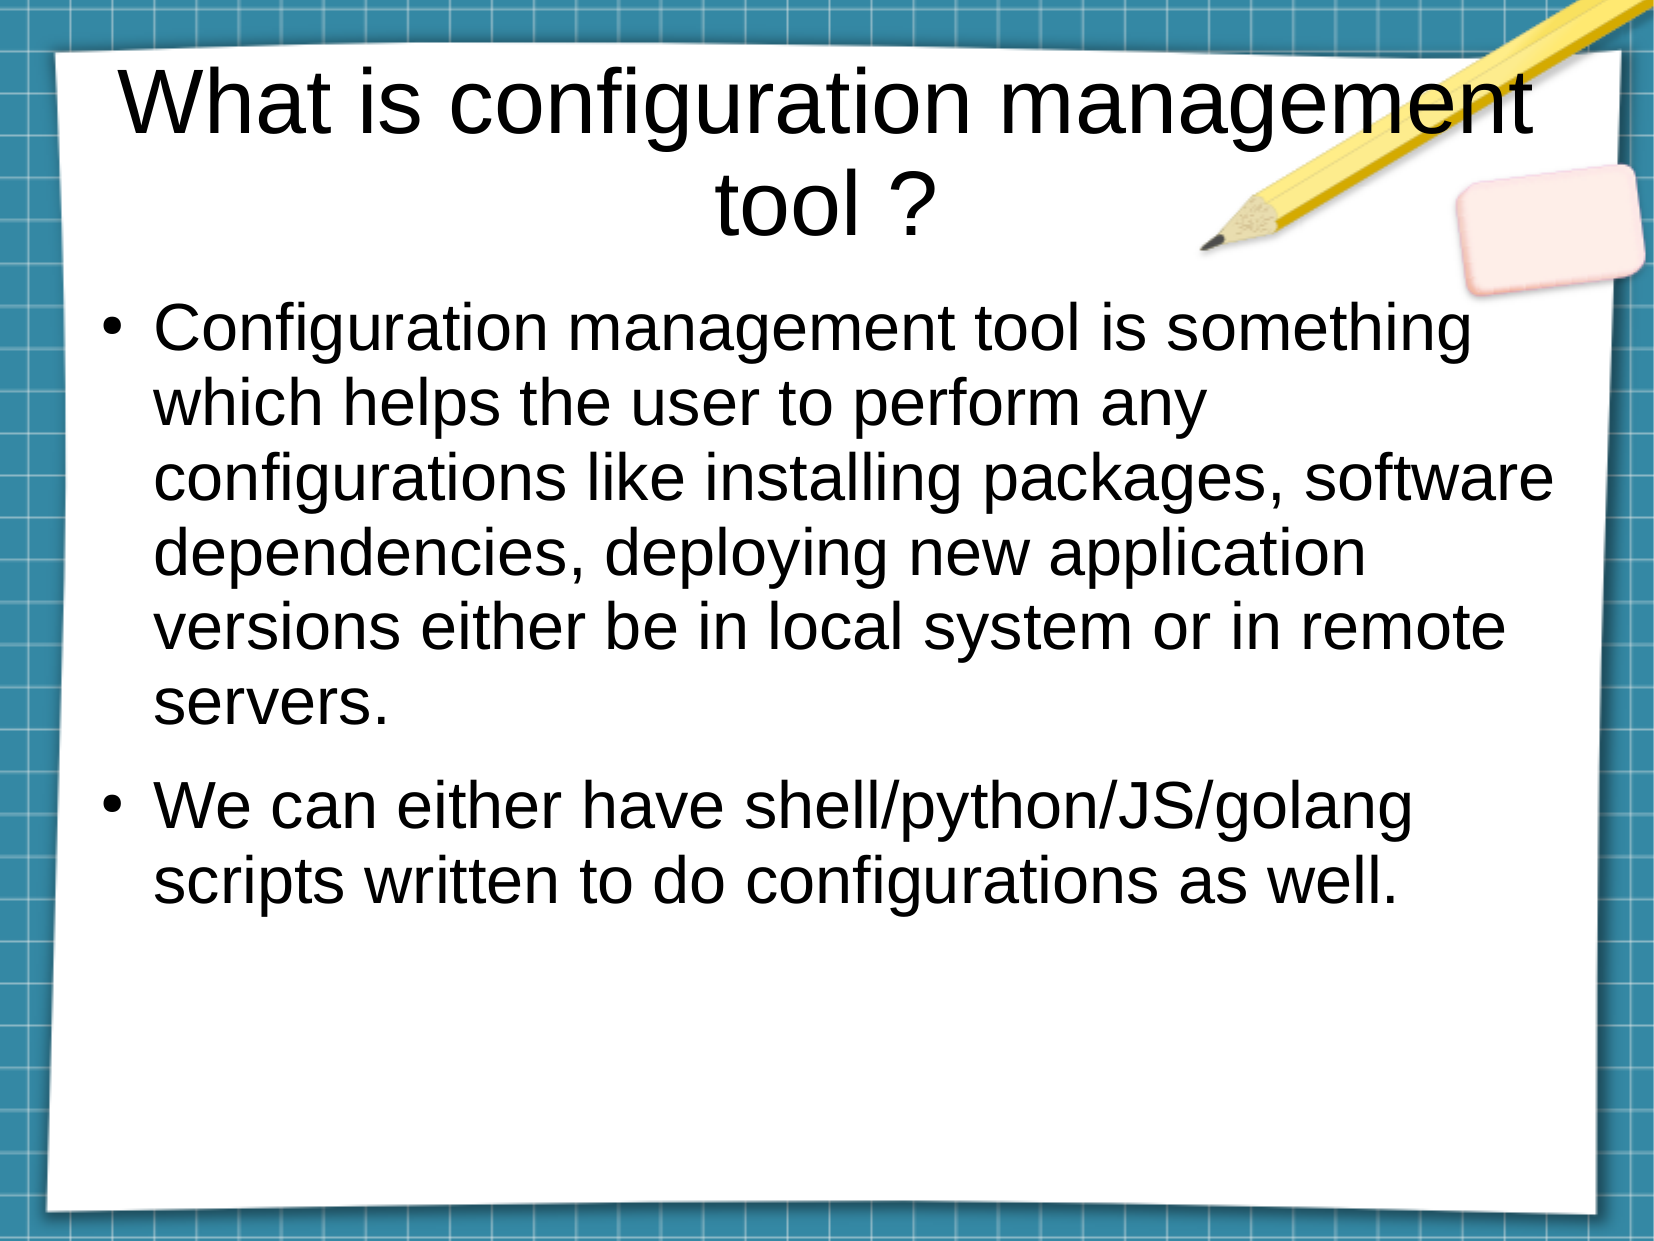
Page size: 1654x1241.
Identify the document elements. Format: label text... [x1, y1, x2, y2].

list Configuration management tool is something which helps the user to perform any configurations like installing packages, software dependencies, deploying new application versions either be in local system or in remote servers. We can either have shell/python/JS/golang scripts written to do configurations as well. [82, 290, 1571, 1010]
title What is configuration management tool ? [82, 49, 1571, 257]
picture [0, 0, 1654, 1241]
